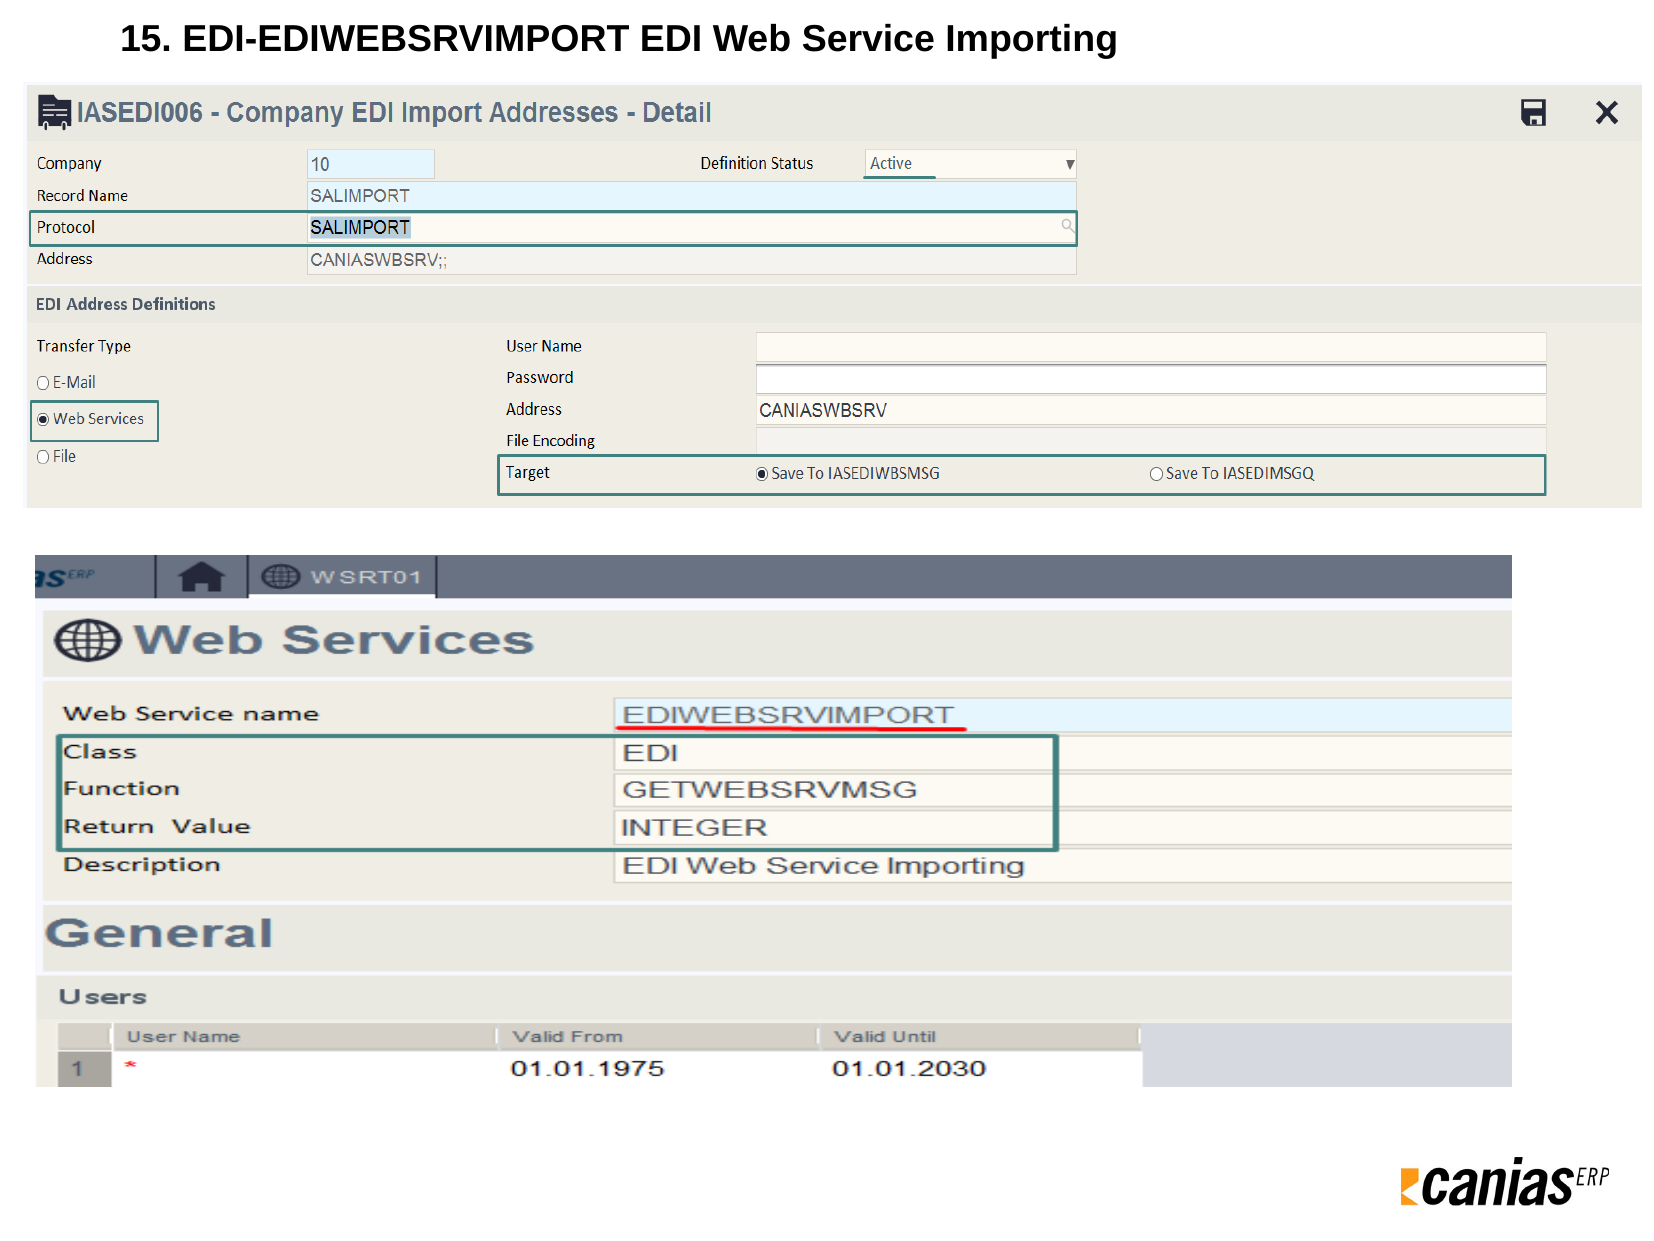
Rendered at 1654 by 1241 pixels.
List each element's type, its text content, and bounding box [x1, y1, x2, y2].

picture [1375, 1139, 1635, 1223]
picture [35, 555, 1512, 1087]
text_box 15. EDI-EDIWEBSRVIMPORT EDI Web Service Importing [10, 6, 1624, 65]
picture [23, 82, 1642, 508]
